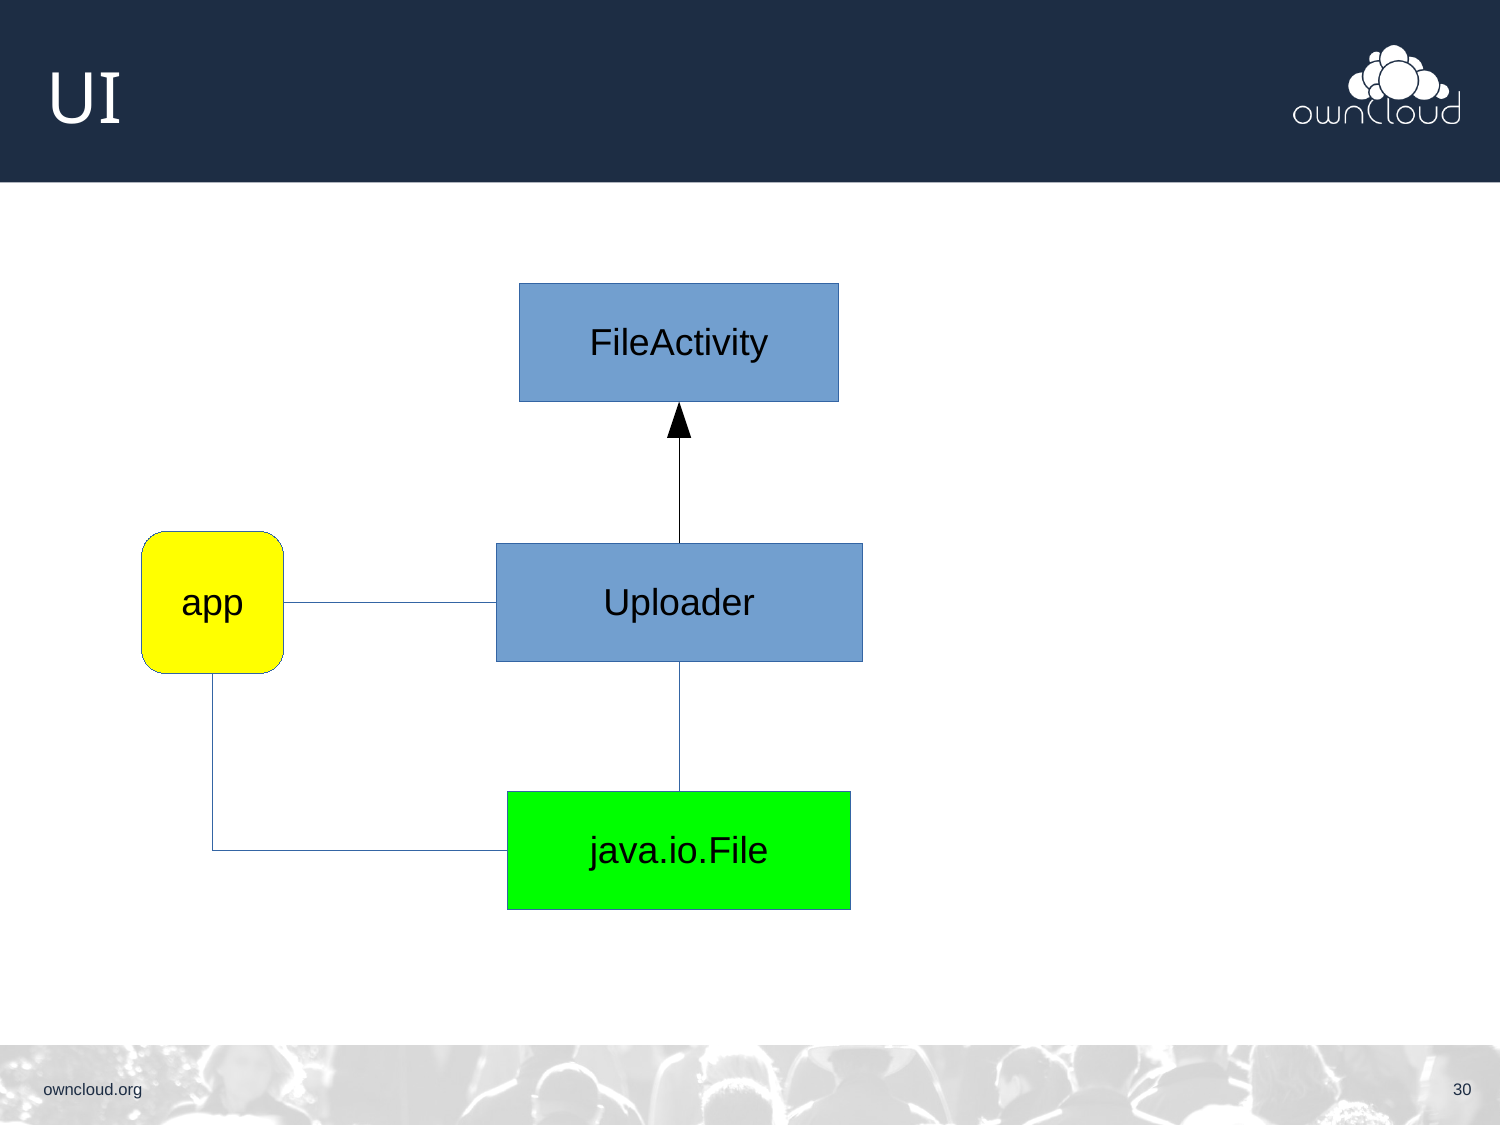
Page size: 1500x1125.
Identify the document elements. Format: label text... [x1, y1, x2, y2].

title UI [46, 5, 1258, 187]
text_box FileActivity [519, 283, 839, 402]
text_box Uploader [496, 543, 863, 662]
picture [1293, 45, 1460, 124]
text_box app [141, 531, 284, 674]
text_box java.io.File [507, 791, 851, 910]
picture [0, 1045, 1500, 1125]
